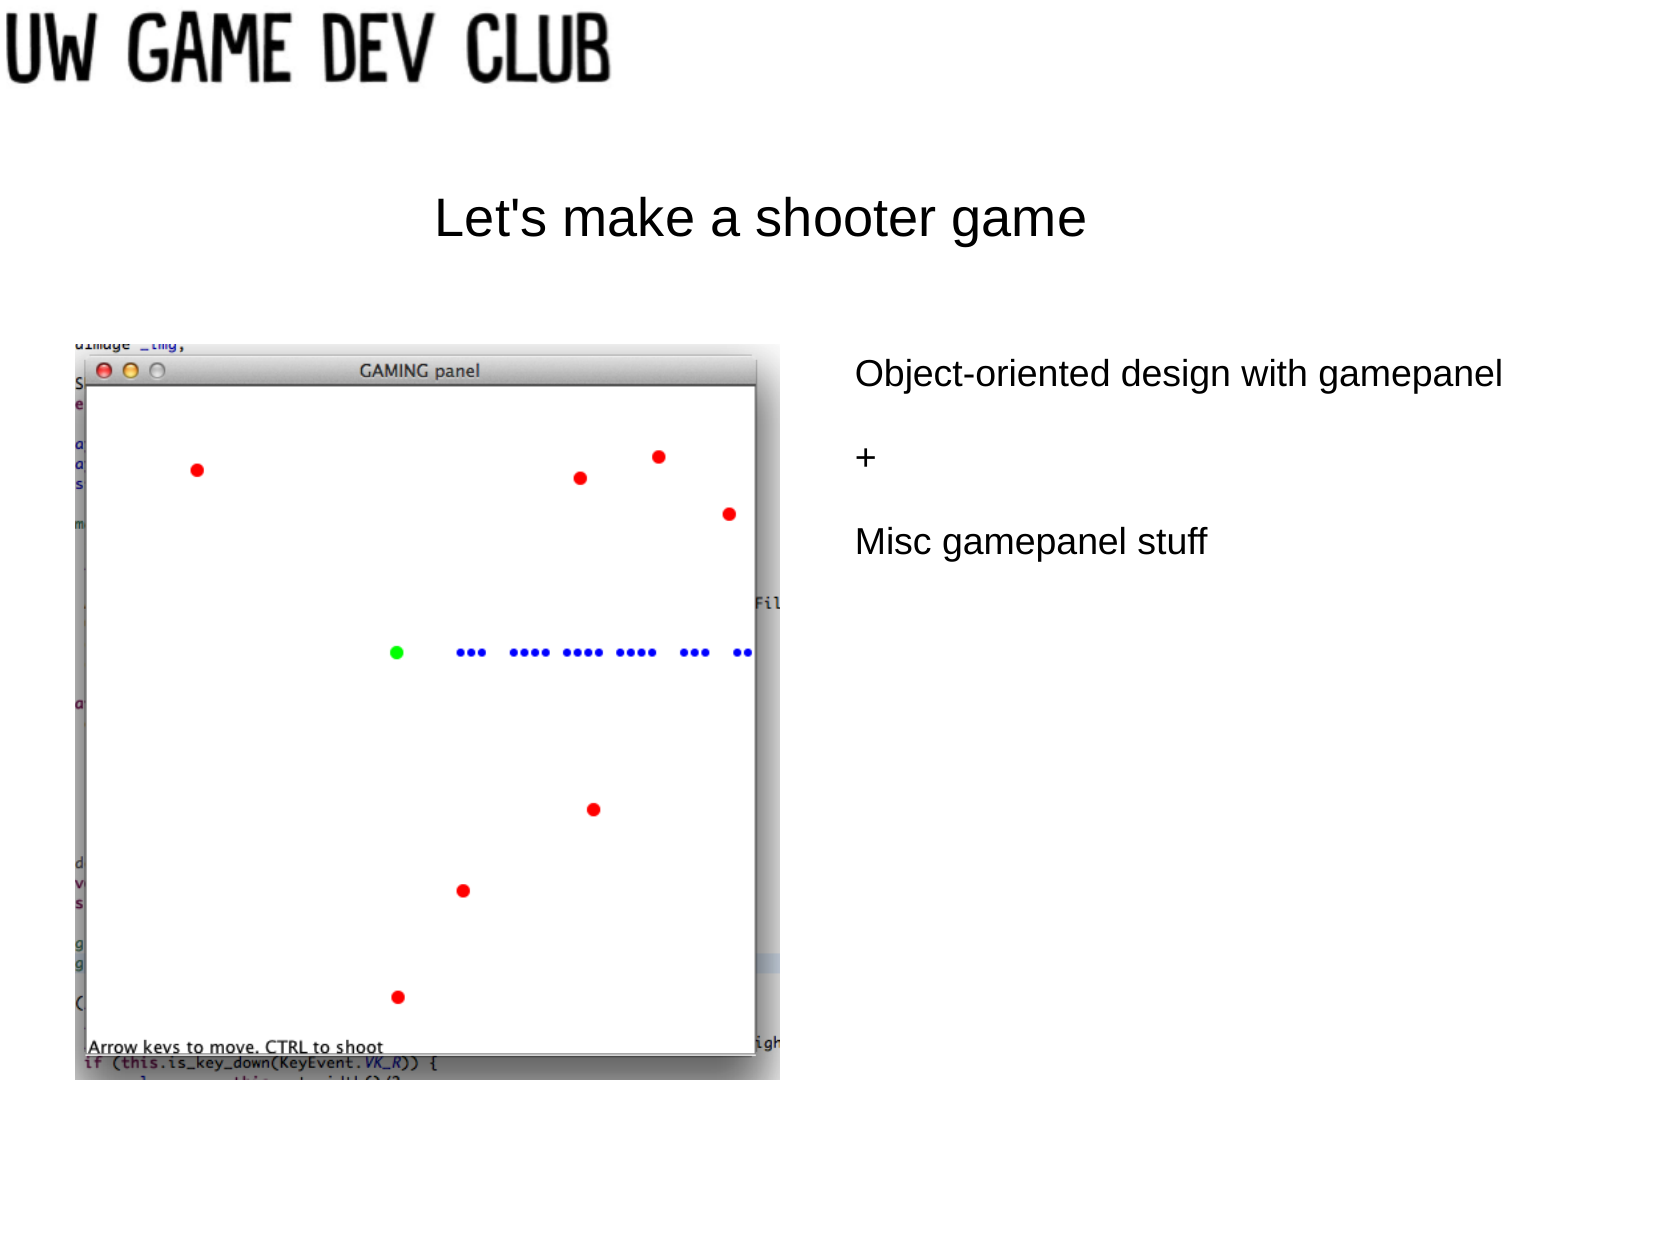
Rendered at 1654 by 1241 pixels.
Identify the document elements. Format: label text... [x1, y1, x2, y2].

picture [75, 344, 780, 1081]
text_box Object-oriented design with gamepanel + Misc gamepanel stuff [840, 345, 1546, 570]
picture [2, 1, 618, 91]
text_box Let's make a shooter game [420, 179, 1216, 256]
